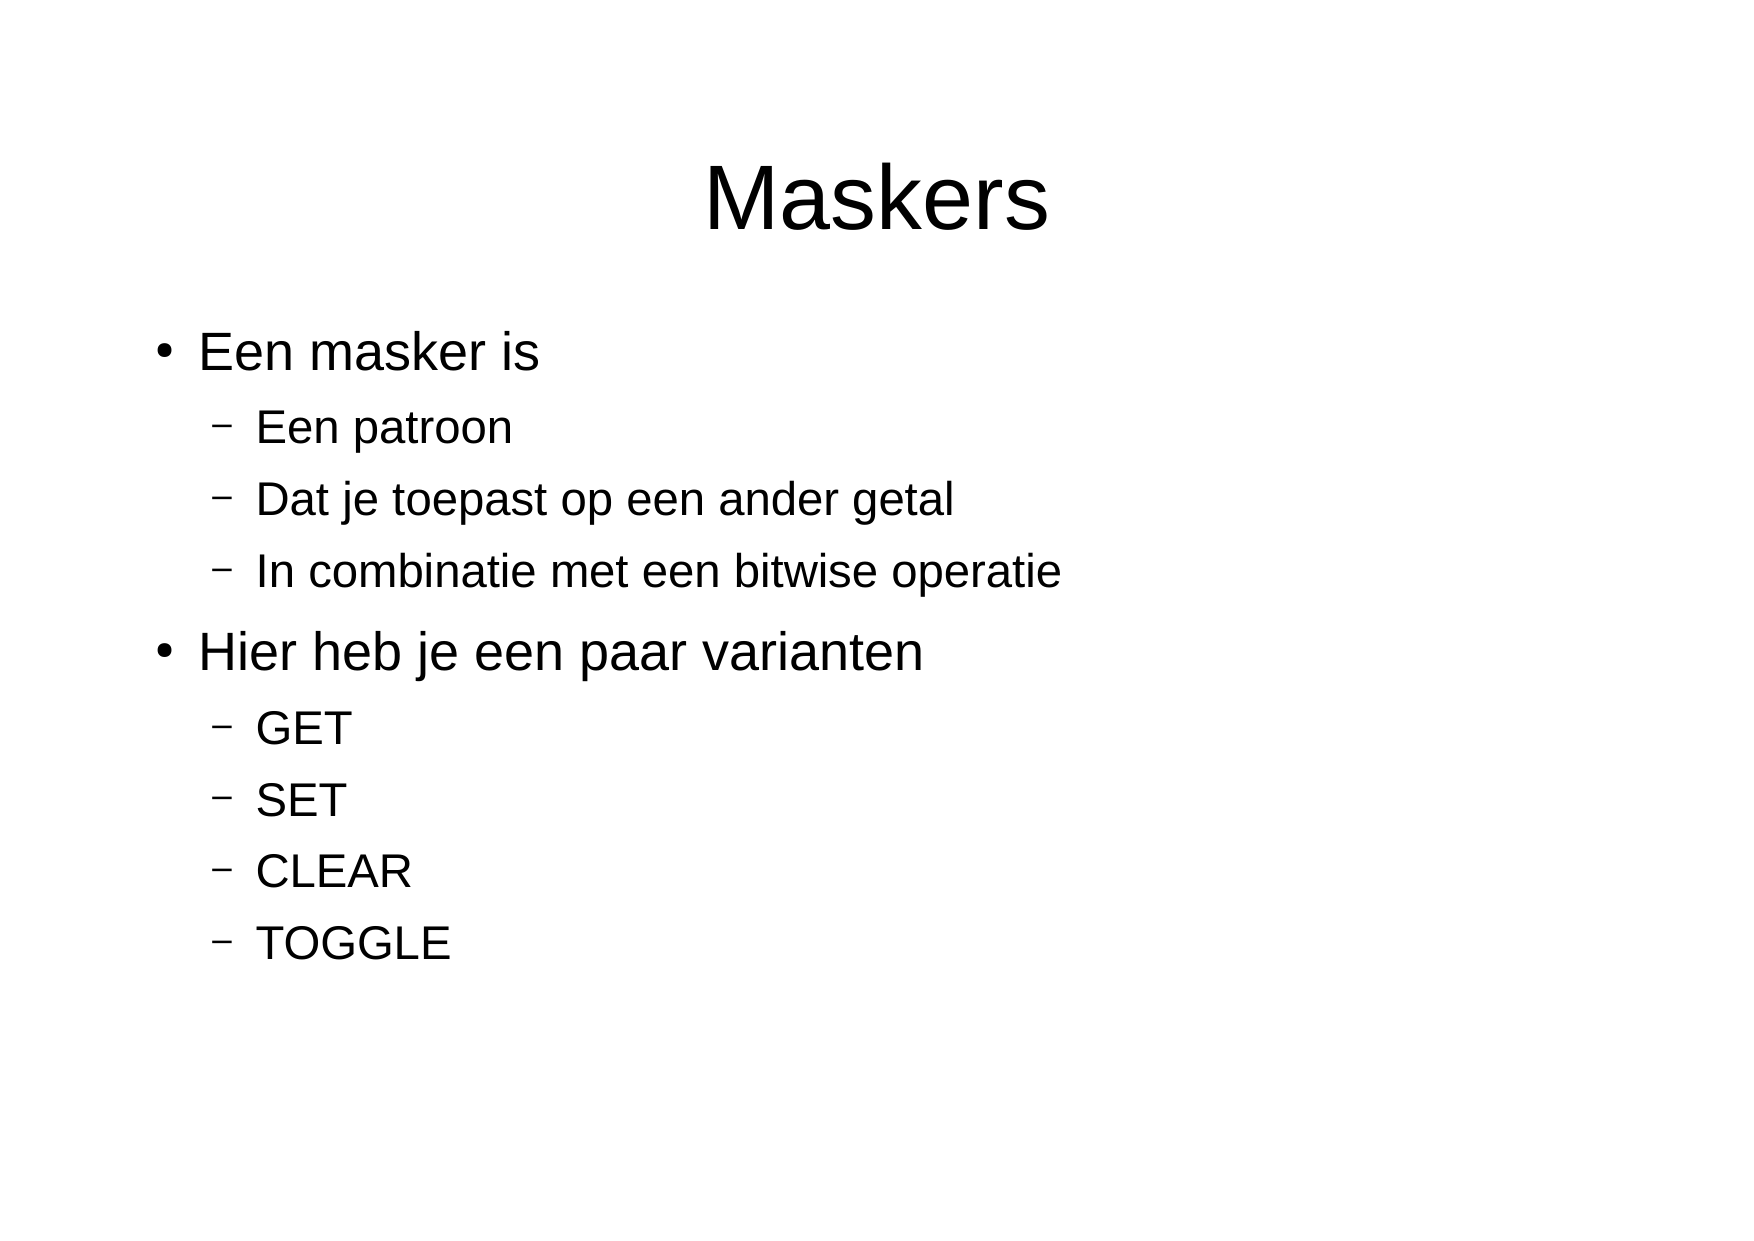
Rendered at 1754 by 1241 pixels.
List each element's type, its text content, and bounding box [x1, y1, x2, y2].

title Maskers [140, 103, 1614, 292]
list Een masker is Een patroon Dat je toepast op een ander getal In combinatie met een bitwise operatie Hier heb je een paar varianten GET SET CLEAR TOGGLE [140, 321, 1614, 973]
